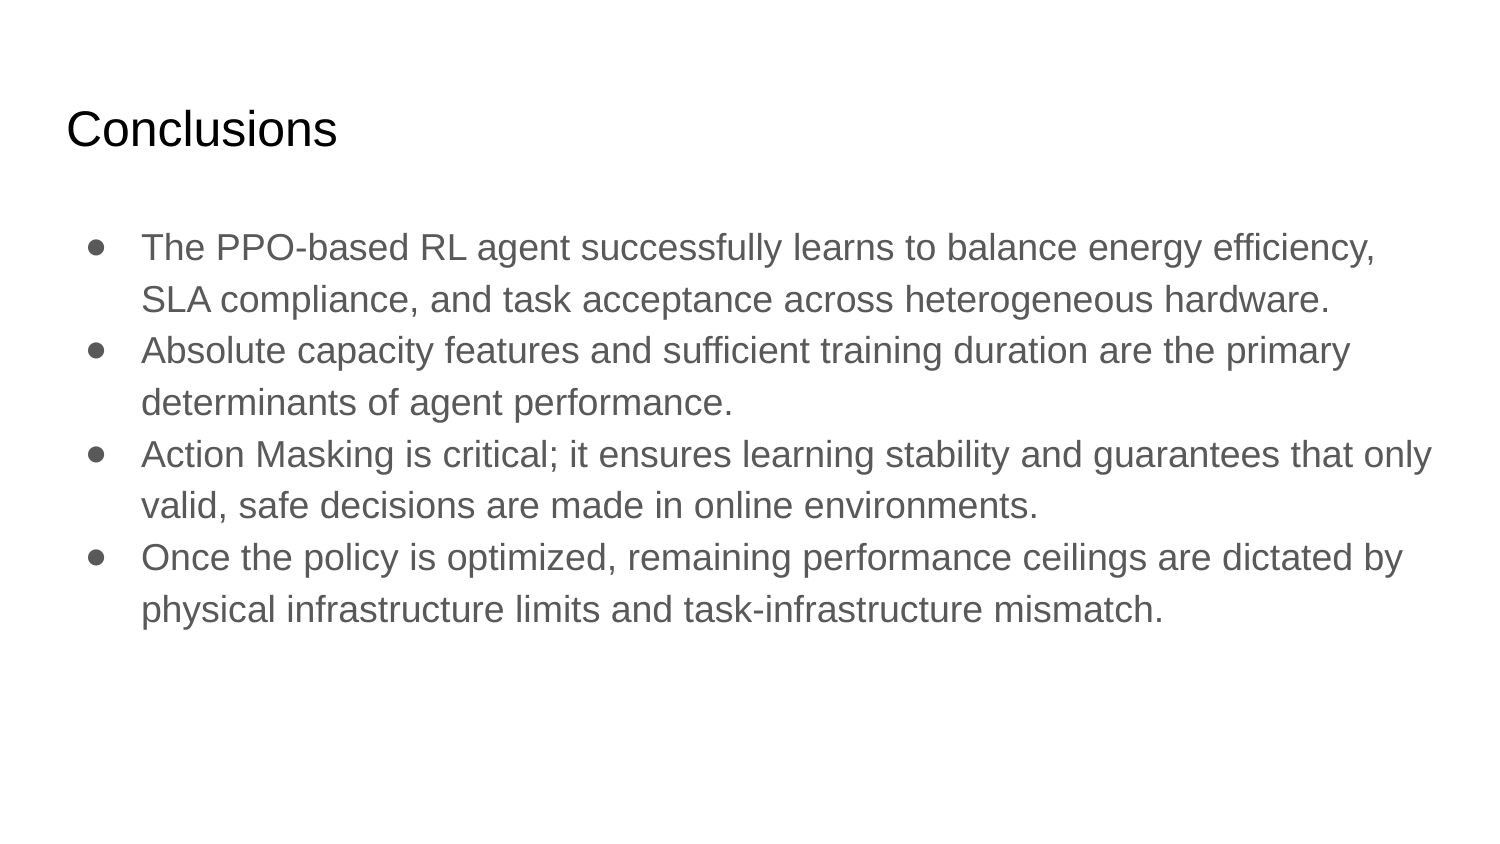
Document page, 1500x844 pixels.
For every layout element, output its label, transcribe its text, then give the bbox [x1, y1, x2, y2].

title Conclusions [51, 80, 1449, 175]
list The PPO-based RL agent successfully learns to balance energy efficiency, SLA compliance, and task acceptance across heterogeneous hardware. Absolute capacity features and sufficient training duration are the primary determinants of agent performance. Action Masking is critical; it ensures learning stability and guarantees that only valid, safe decisions are made in online environments. Once the policy is optimized, remaining performance ceilings are dictated by physical infrastructure limits and task-infrastructure mismatch. [51, 201, 1449, 706]
